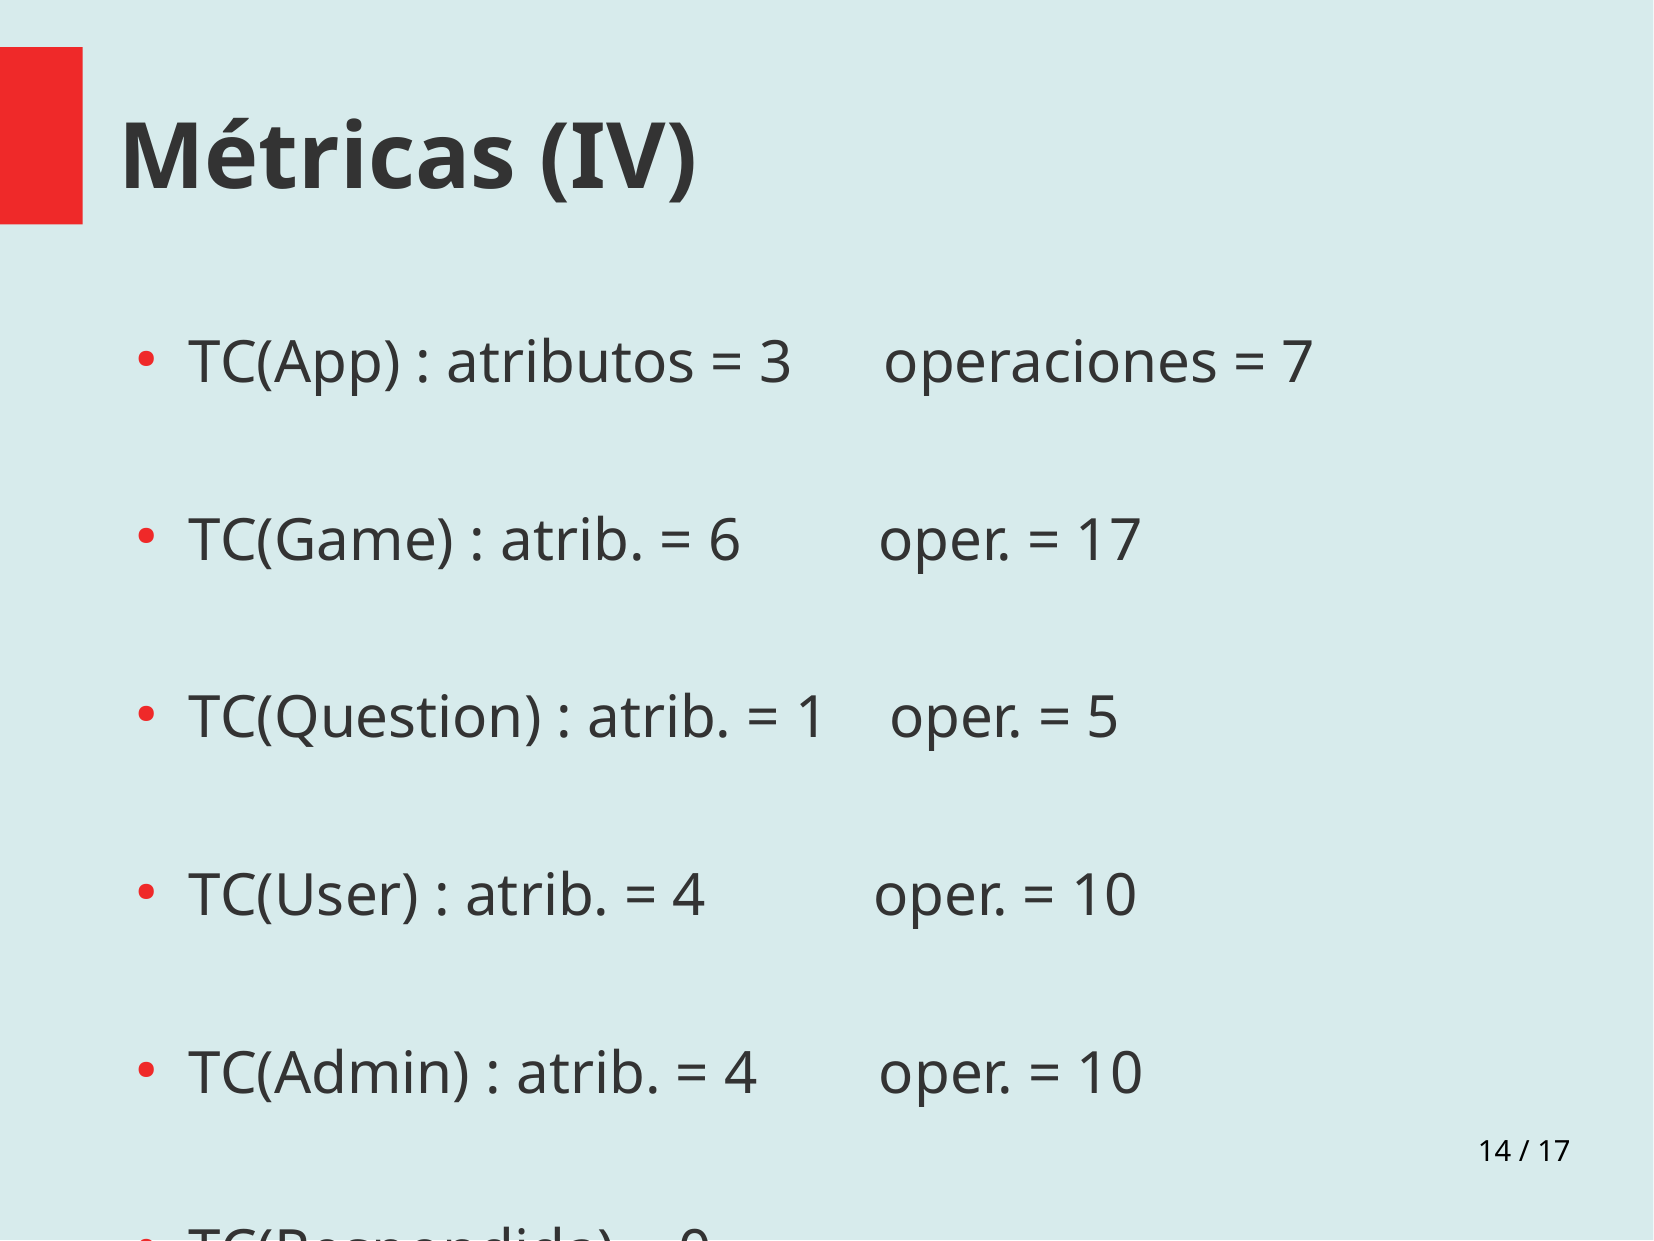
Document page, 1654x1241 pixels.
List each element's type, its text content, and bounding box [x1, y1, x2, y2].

title Métricas (IV) [118, 49, 1571, 257]
list TC(App) : atributos = 3 operaciones = 7 TC(Game) : atrib. = 6 oper. = 17 TC(Question) : atrib. = 1 oper. = 5 TC(User) : atrib. = 4 oper. = 10 TC(Admin) : atrib. = 4 oper. = 10 TC(Respondida) = 0 [118, 320, 1536, 1040]
